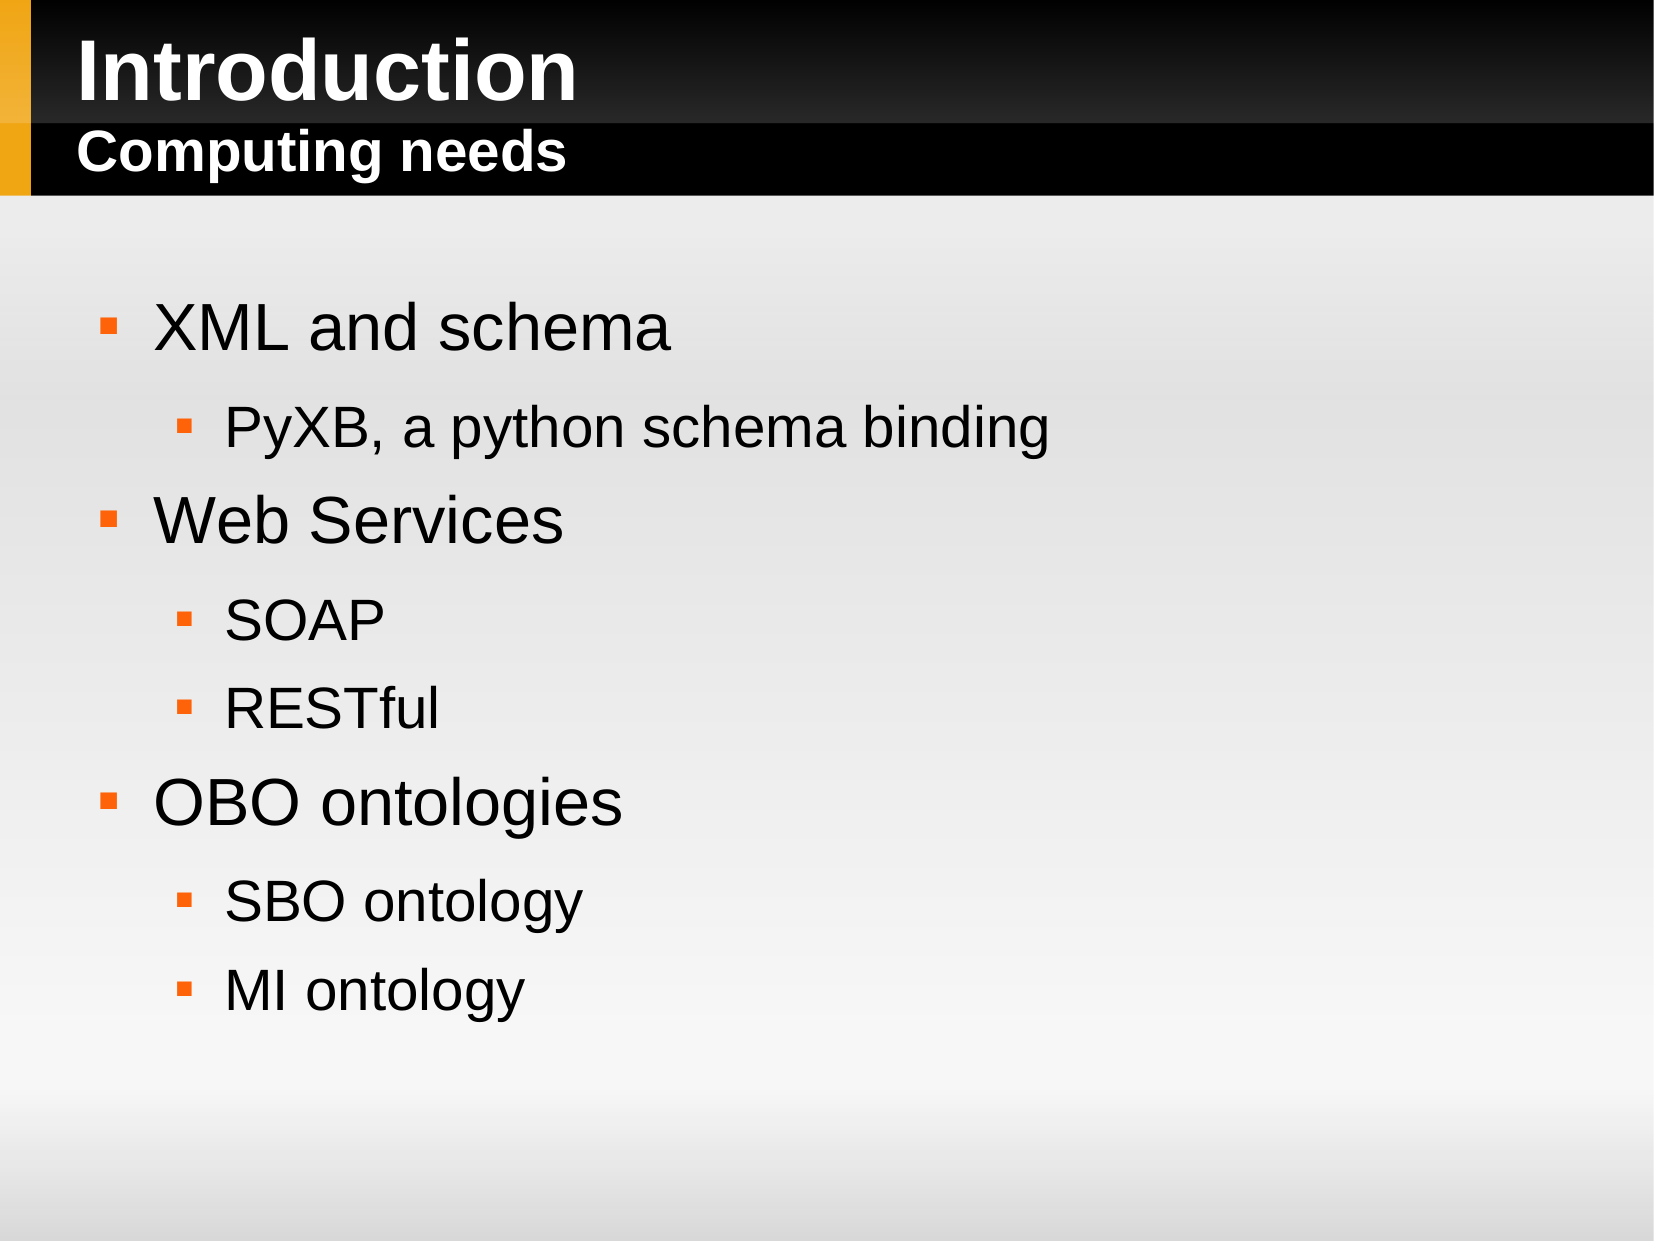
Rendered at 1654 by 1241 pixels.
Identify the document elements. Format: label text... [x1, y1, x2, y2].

list XML and schema PyXB, a python schema binding Web Services SOAP RESTful OBO ontologies SBO ontology MI ontology [82, 290, 1571, 1109]
title Introduction Computing needs [76, 0, 1565, 208]
picture [0, 0, 1654, 1241]
